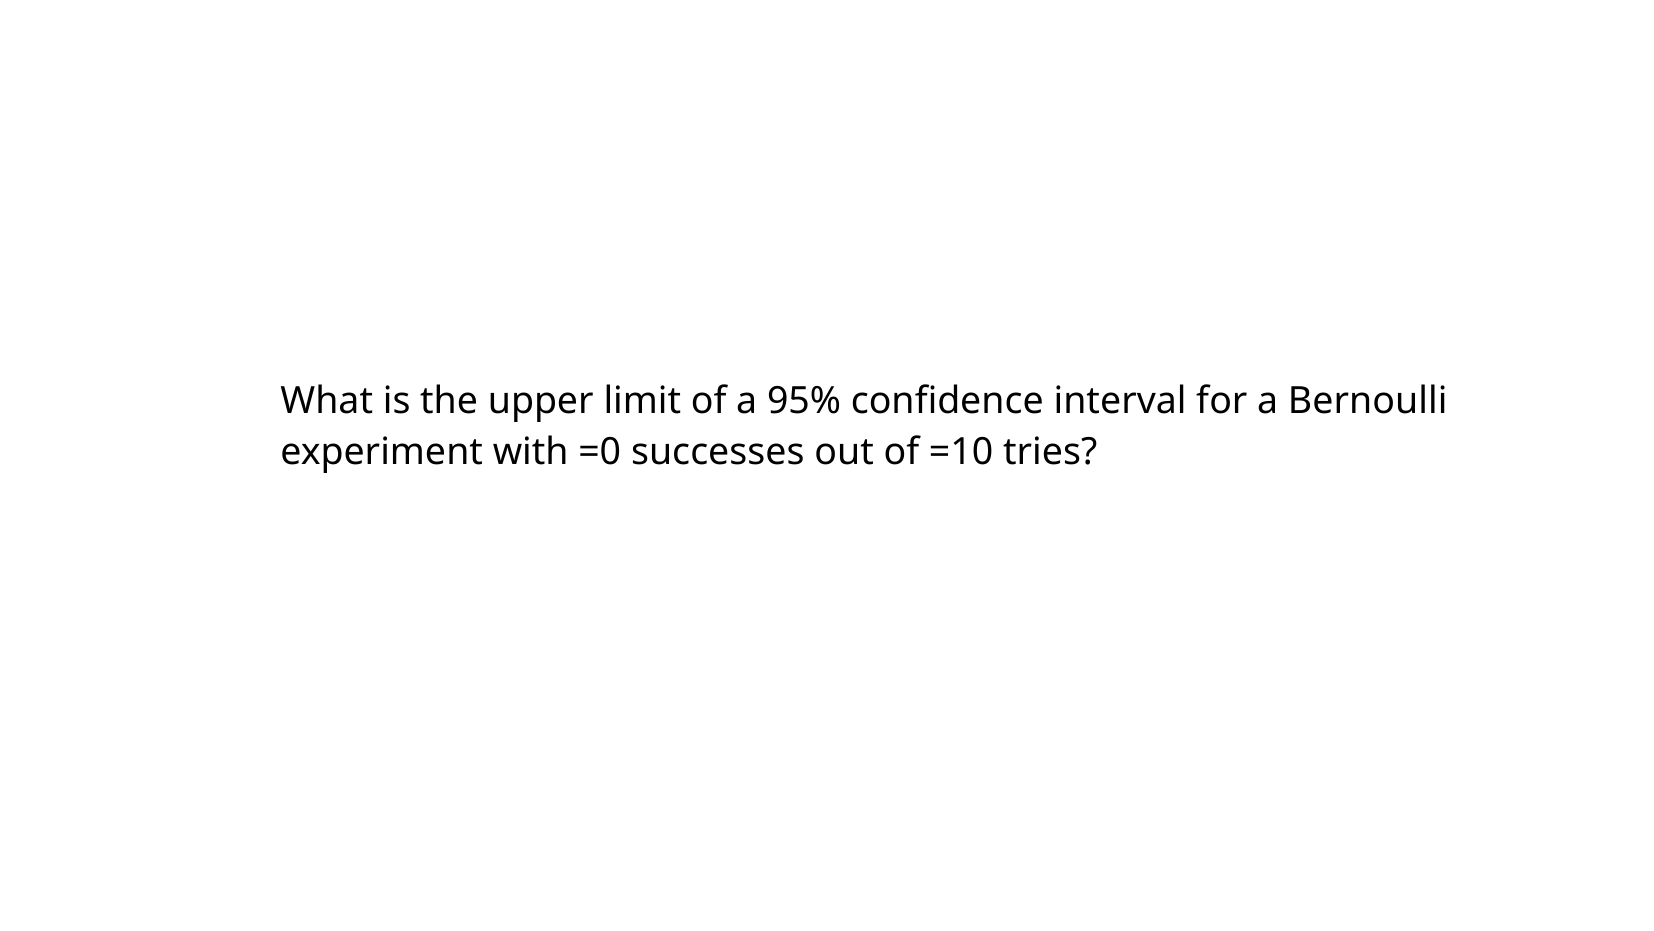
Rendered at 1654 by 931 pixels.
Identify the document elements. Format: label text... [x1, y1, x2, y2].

text_box What is the upper limit of a 95% confidence interval for a Bernoulli experiment with =0 successes out of =10 tries? [265, 366, 1536, 532]
